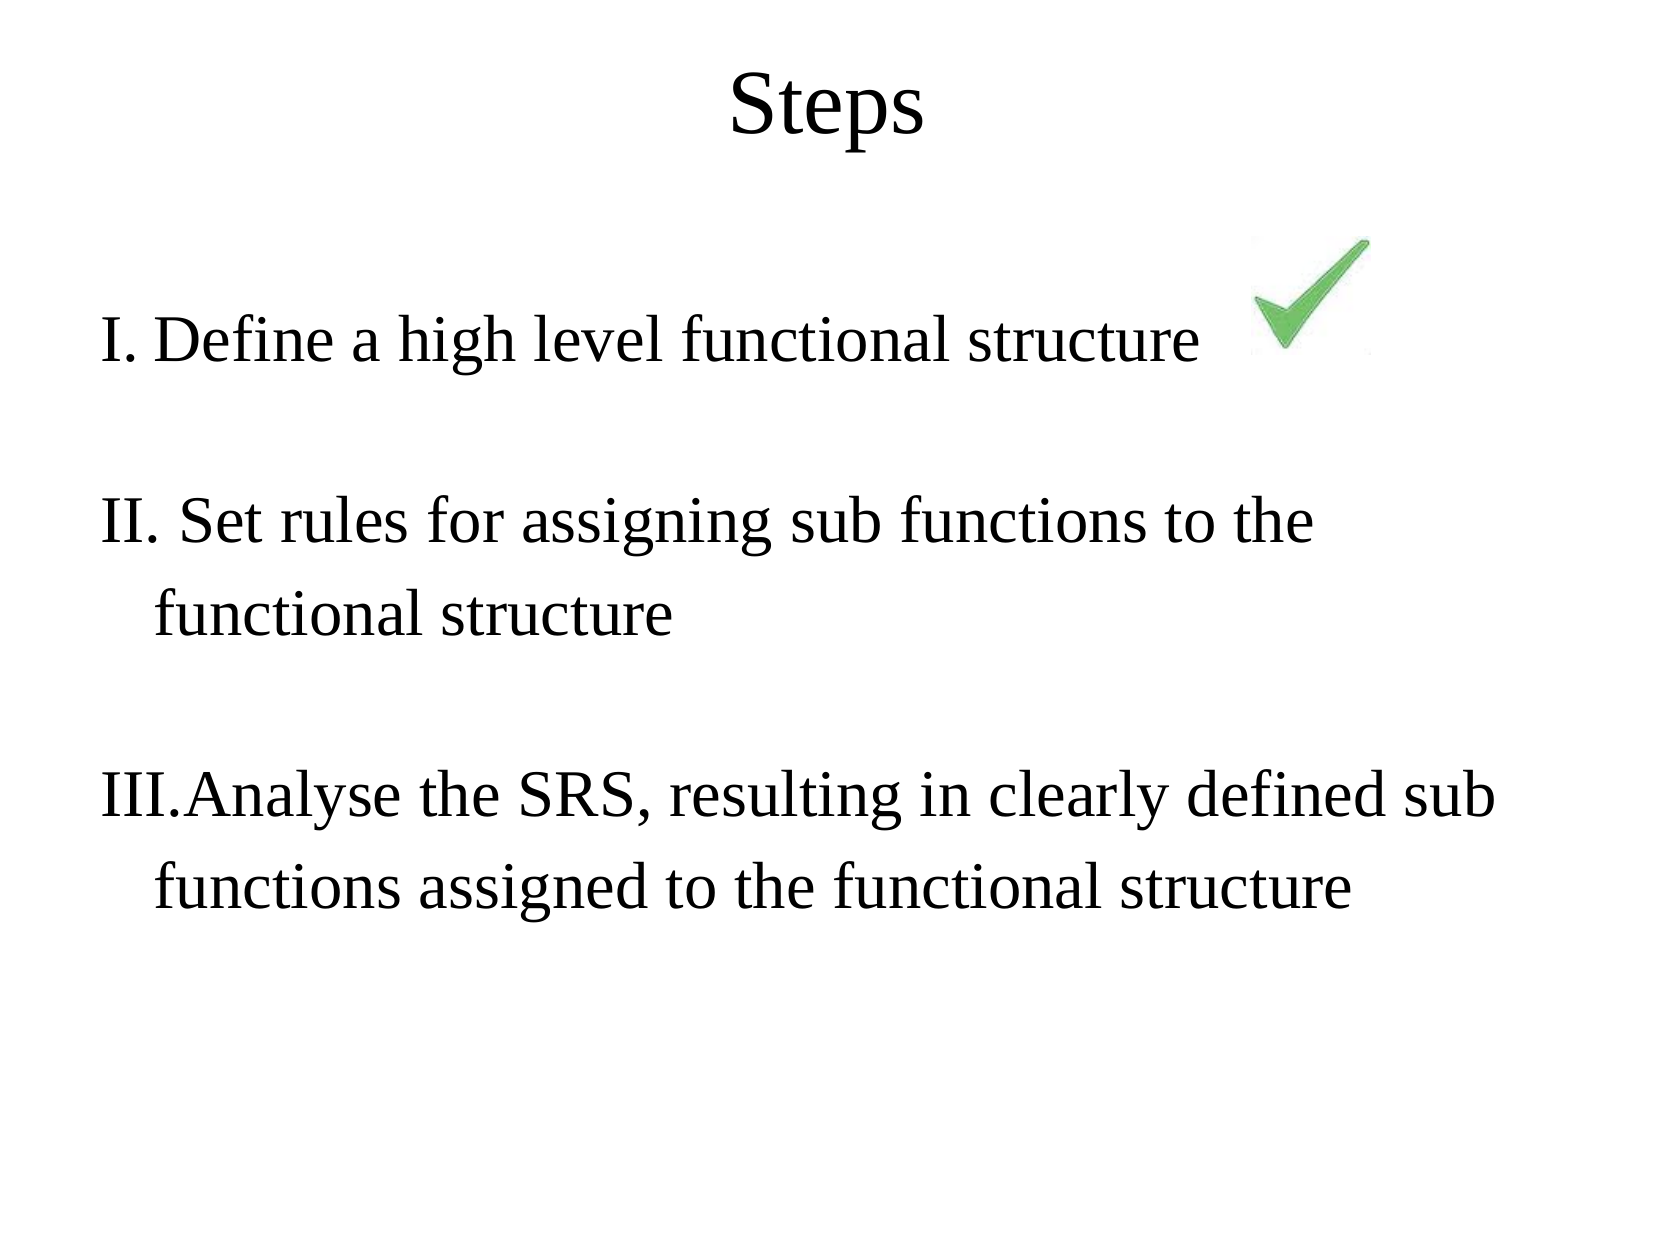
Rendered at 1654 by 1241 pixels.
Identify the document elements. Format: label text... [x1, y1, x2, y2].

list Define a high level functional structure Set rules for assigning sub functions to the functional structure Analyse the SRS, resulting in clearly defined sub functions assigned to the functional structure [82, 283, 1571, 1010]
title Steps [82, 50, 1571, 154]
picture [1251, 236, 1371, 355]
